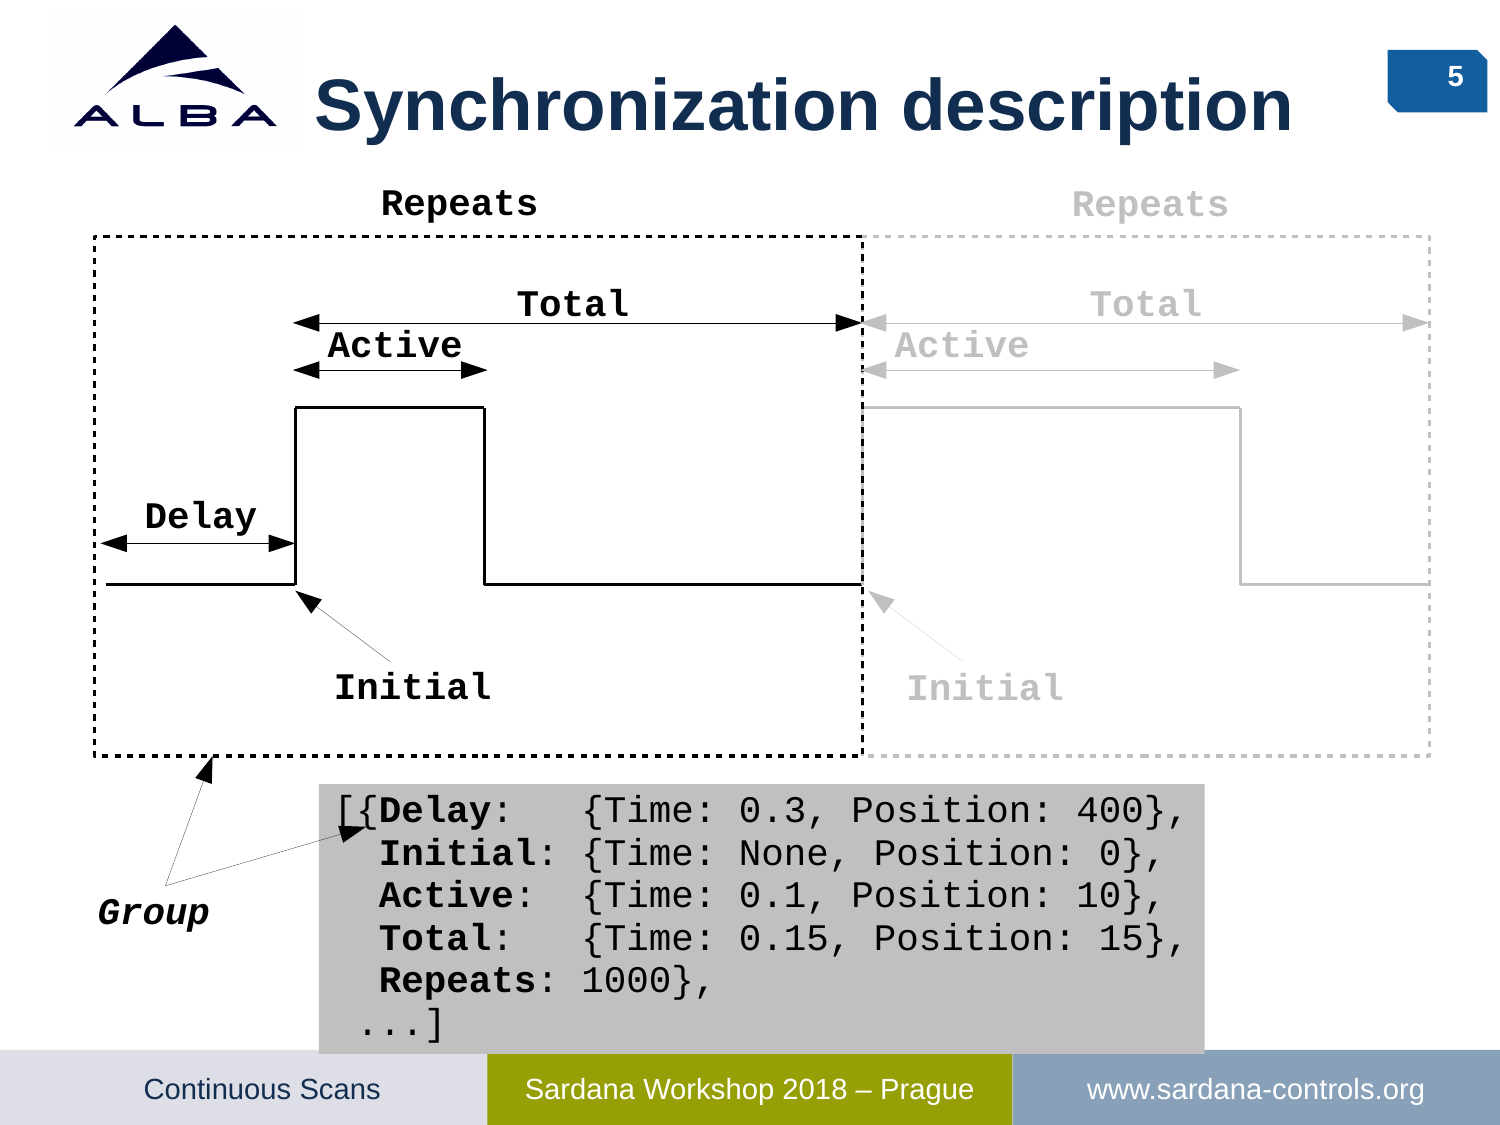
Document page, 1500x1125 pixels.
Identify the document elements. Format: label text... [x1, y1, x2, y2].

title Synchronization description [300, 50, 1430, 154]
text_box Total [1074, 278, 1229, 373]
text_box Active [879, 319, 1046, 419]
text_box Group [82, 885, 272, 957]
picture [50, 12, 300, 150]
text_box Active [312, 319, 479, 419]
text_box Delay [129, 490, 296, 591]
text_box Initial [318, 661, 508, 756]
text_box Repeats [1057, 177, 1258, 278]
text_box [{Delay: {Time: 0.3, Position: 400}, Initial: {Time: None, Position: 0}, Active: {Time: 0.1, Position: 10}, Total: {Time: 0.15, Position: 15}, Repeats: 1000}, ...] [318, 784, 1205, 1054]
text_box Repeats [366, 177, 567, 278]
text_box Initial [891, 661, 1081, 756]
text_box Total [501, 277, 656, 373]
